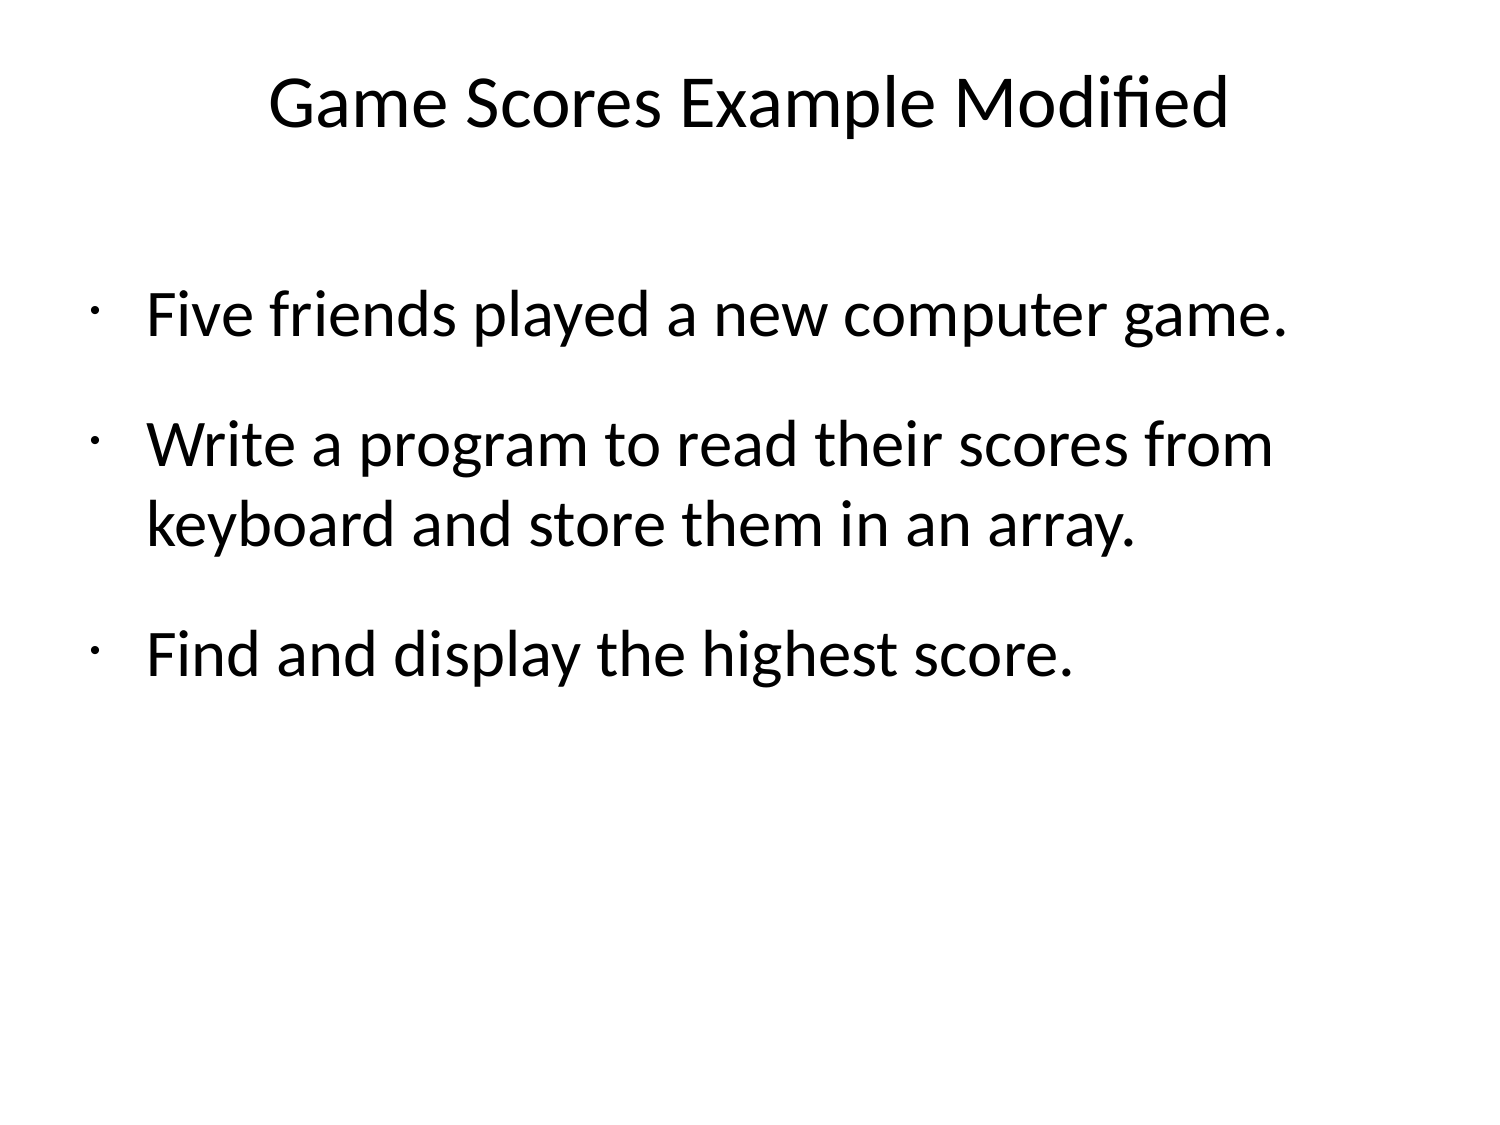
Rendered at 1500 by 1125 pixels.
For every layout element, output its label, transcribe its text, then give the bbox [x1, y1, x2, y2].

list Five friends played a new computer game. Write a program to read their scores from keyboard and store them in an array. Find and display the highest score. [75, 262, 1425, 1005]
title Game Scores Example Modified [75, 45, 1425, 233]
